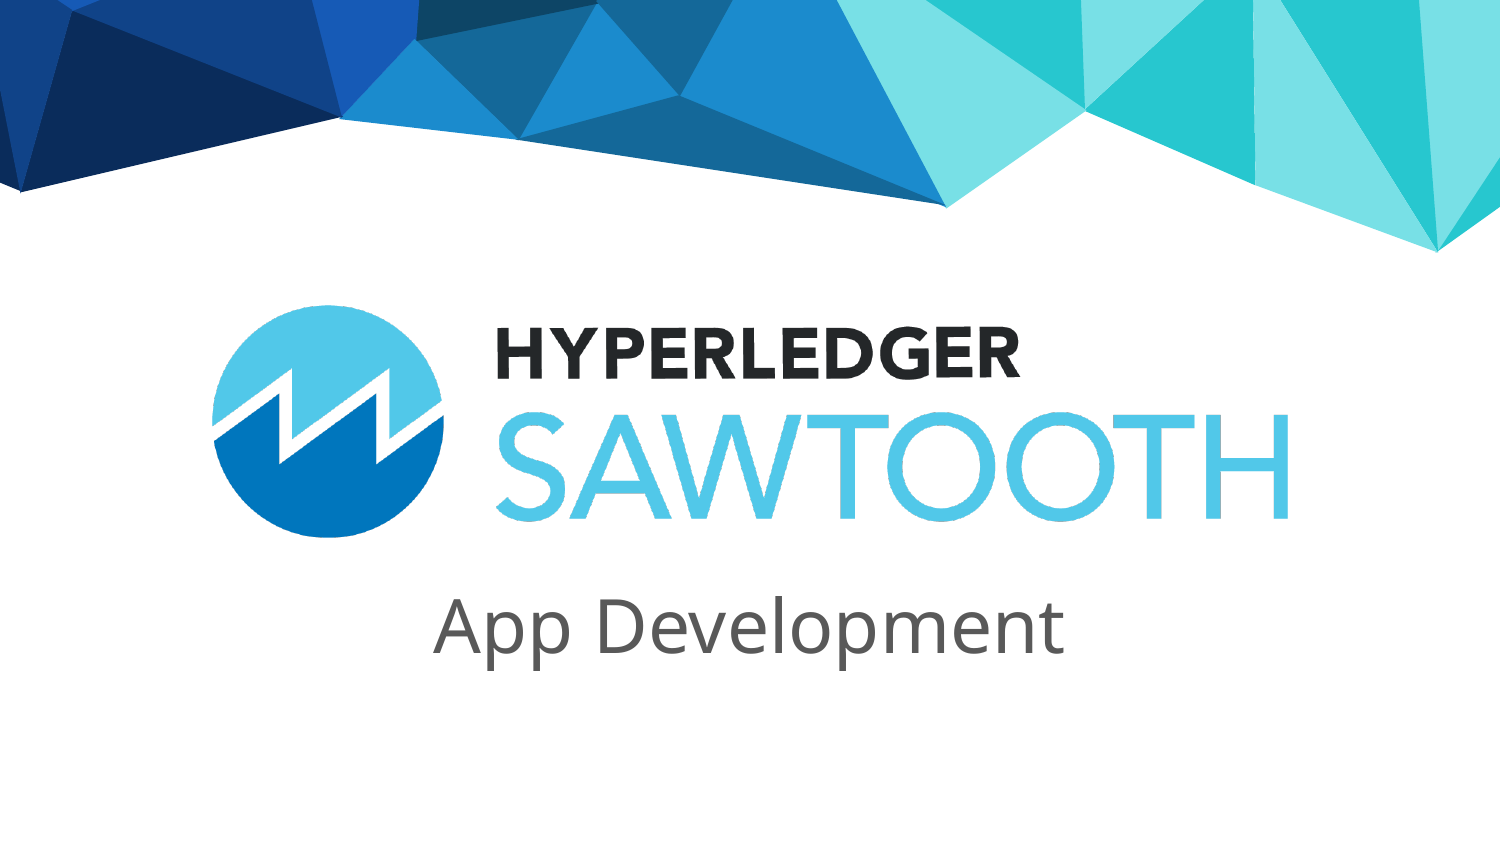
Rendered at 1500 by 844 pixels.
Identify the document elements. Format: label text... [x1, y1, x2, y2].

picture [212, 305, 1288, 538]
subtitle App Development [51, 563, 1449, 694]
text_box [0, 0, 1500, 253]
